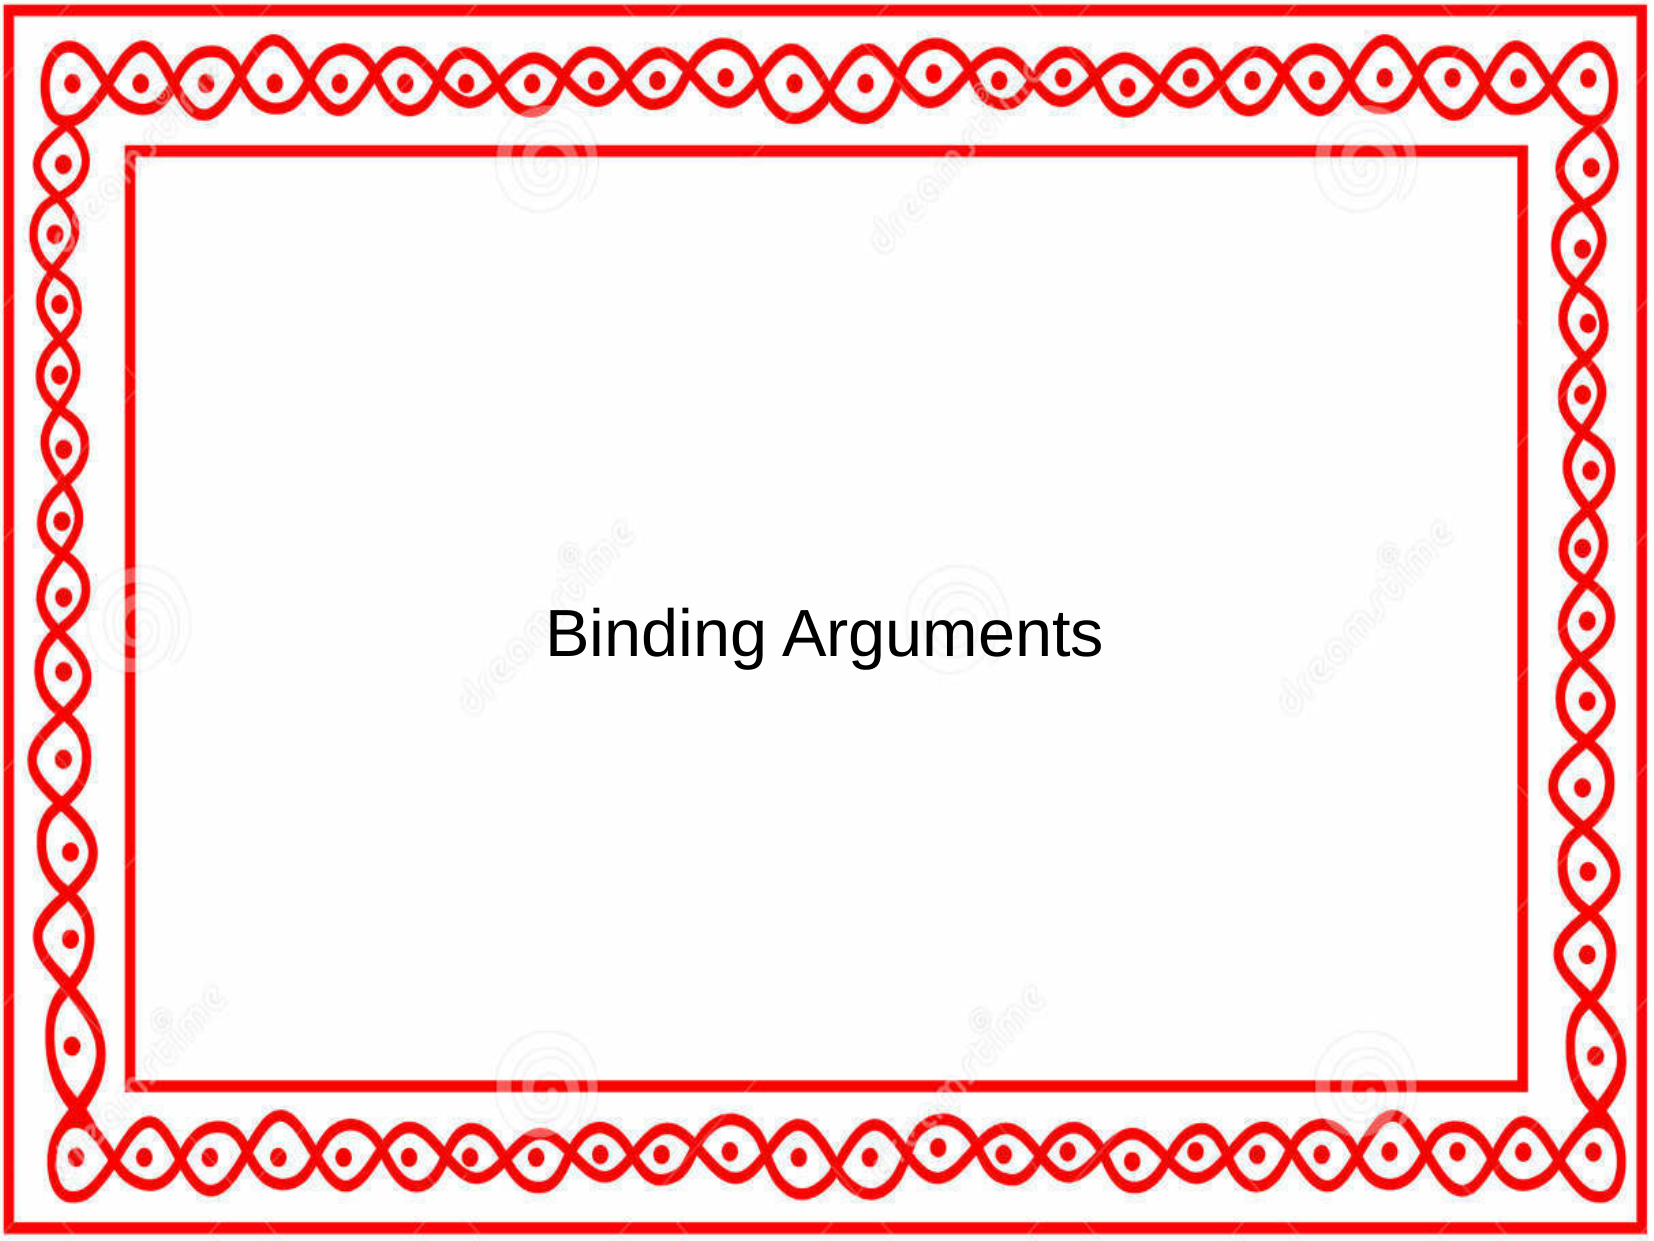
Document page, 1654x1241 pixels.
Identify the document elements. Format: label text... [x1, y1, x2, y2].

subtitle Binding Arguments [135, 152, 1516, 1114]
picture [0, 0, 1654, 1241]
